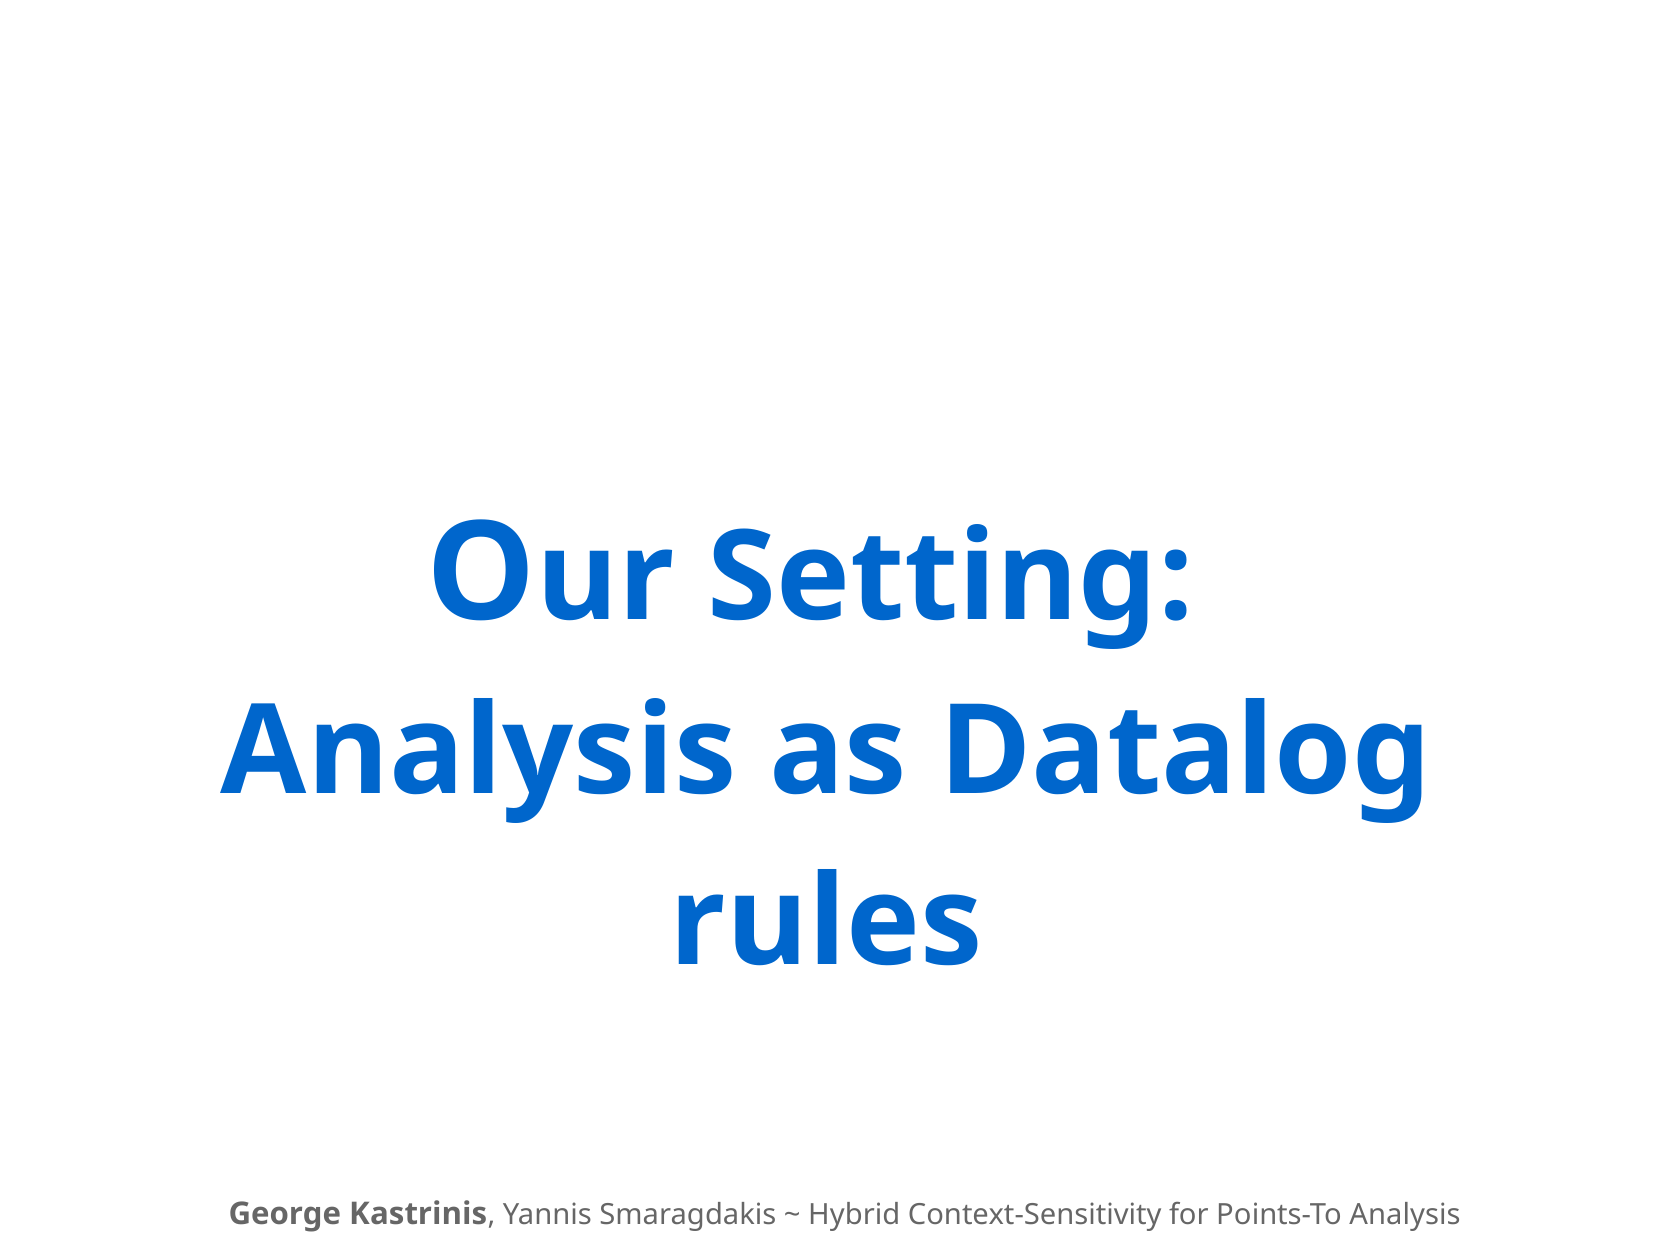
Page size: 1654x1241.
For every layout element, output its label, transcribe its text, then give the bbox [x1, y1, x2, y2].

text_box Our Setting: Analysis as Datalog rules [54, 465, 1599, 775]
